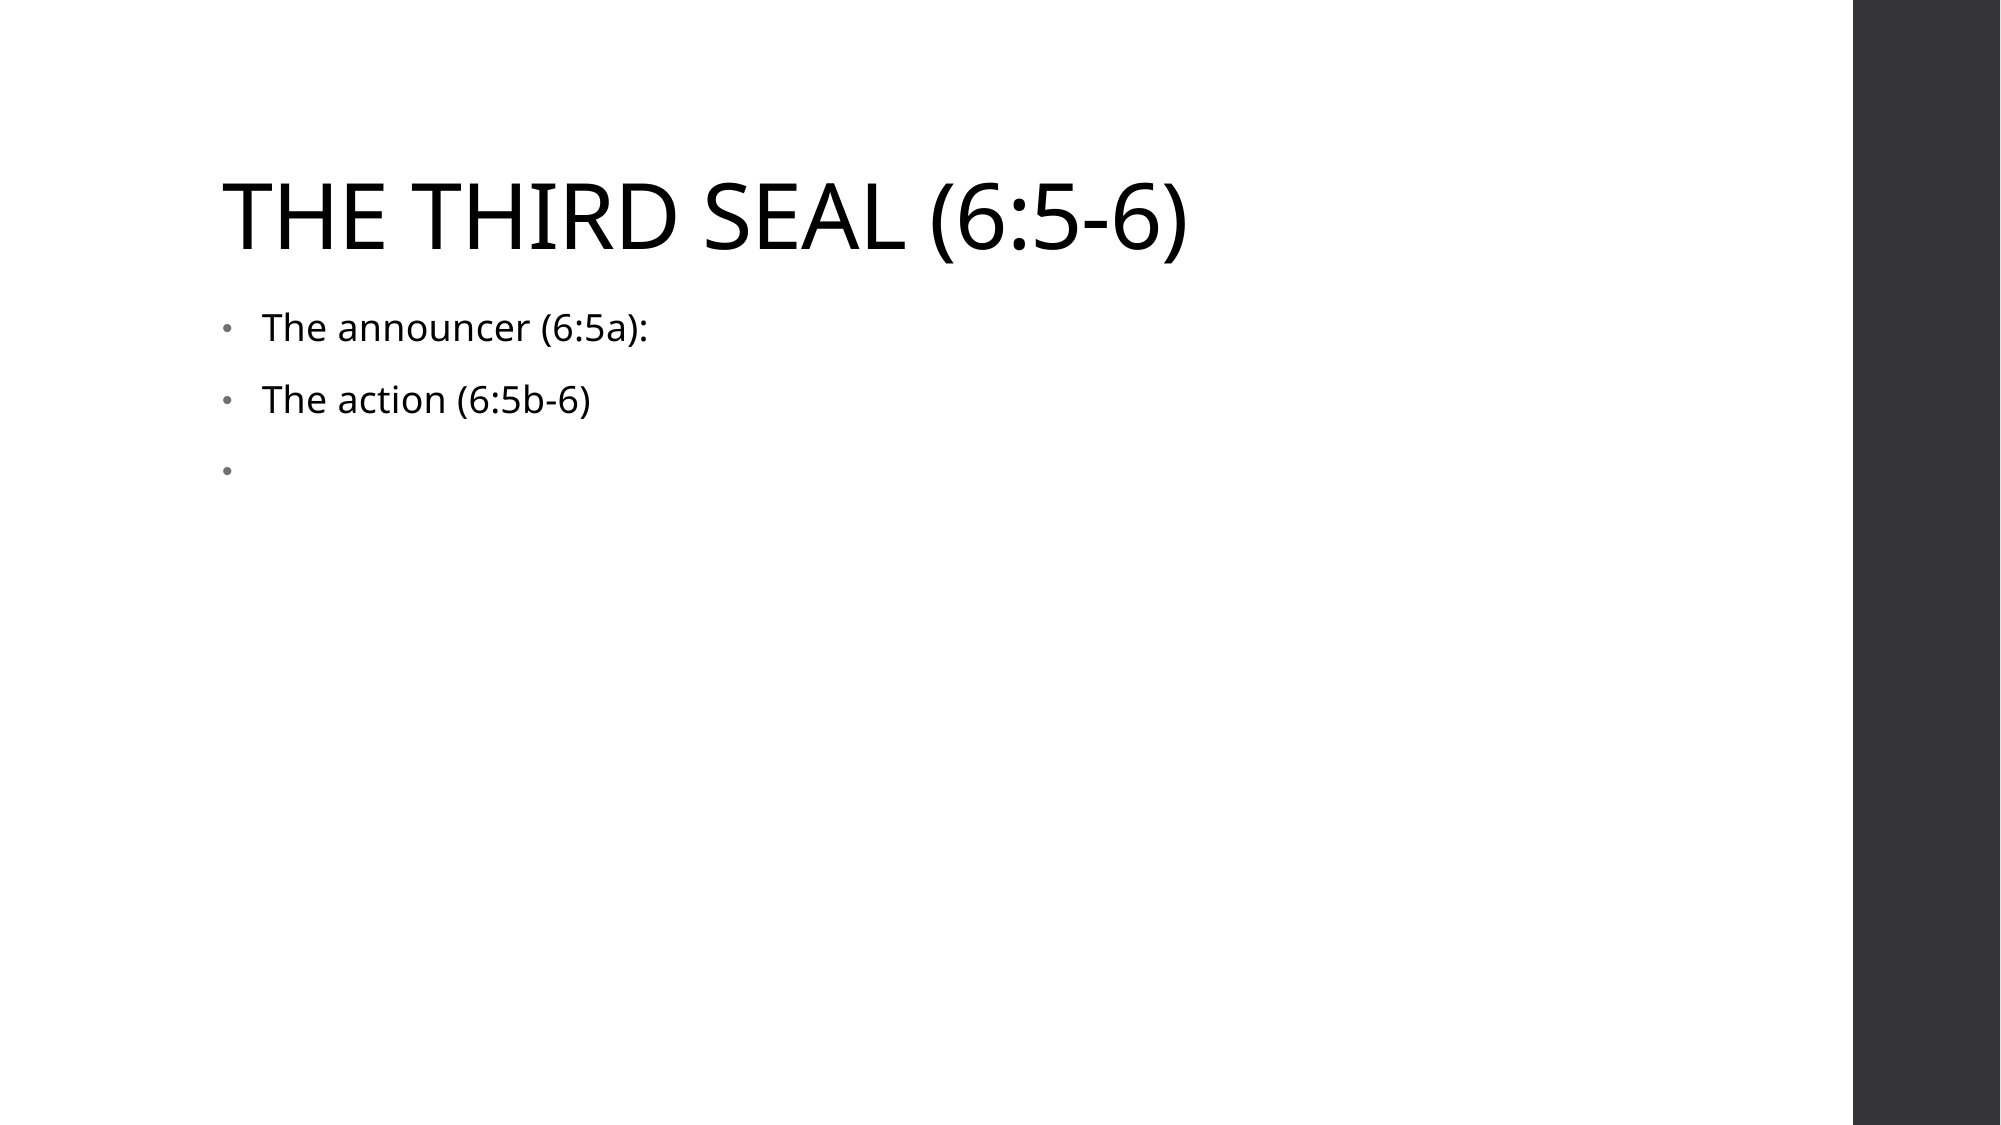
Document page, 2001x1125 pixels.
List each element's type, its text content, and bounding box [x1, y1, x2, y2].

title THE THIRD SEAL (6:5-6) [206, 60, 1797, 278]
list The announcer (6:5a): The action (6:5b-6) [206, 299, 1617, 1014]
